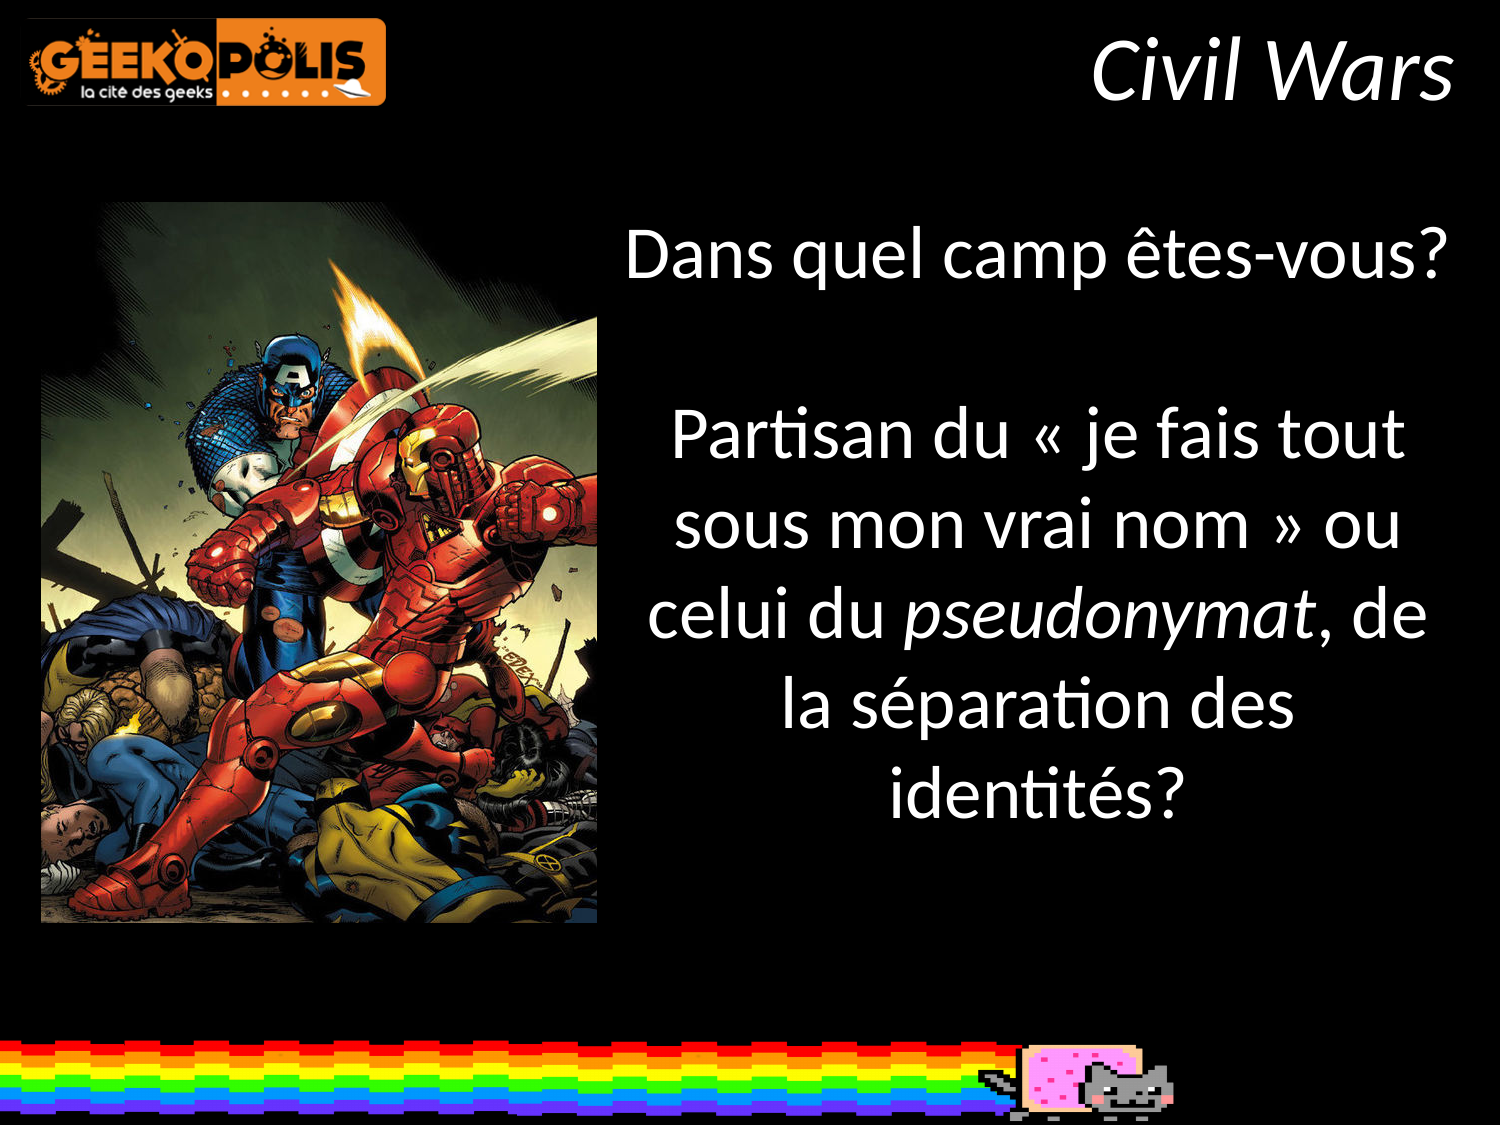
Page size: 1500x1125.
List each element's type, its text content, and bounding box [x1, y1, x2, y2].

picture [41, 202, 597, 923]
picture [0, 1033, 1182, 1125]
text_box Civil Wars [41, 1, 1471, 127]
text_box Dans quel camp êtes-vous? Partisan du « je fais tout sous mon vrai nom » ou celui du pseudonymat, de la séparation des identités? [608, 196, 1469, 842]
picture [17, 11, 390, 113]
